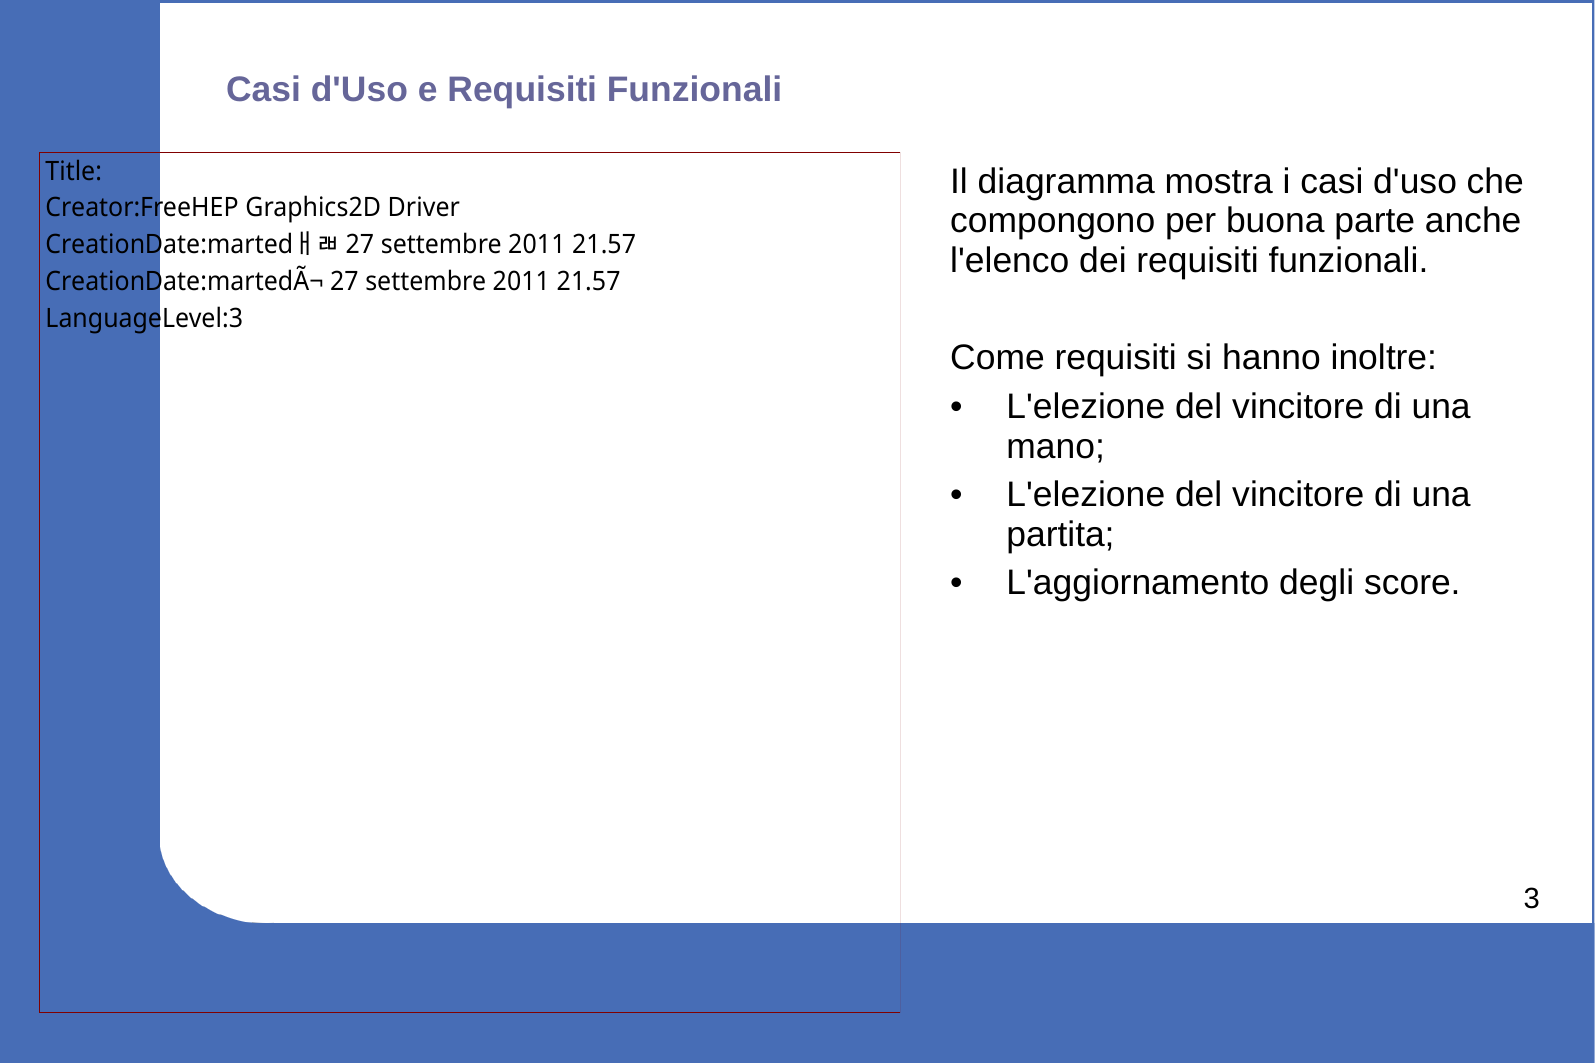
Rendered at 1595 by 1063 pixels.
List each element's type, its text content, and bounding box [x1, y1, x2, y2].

title Casi d'Uso e Requisiti Funzionali [226, 23, 1538, 155]
picture [0, 0, 1595, 1063]
list Il diagramma mostra i casi d'uso che compongono per buona parte anche l'elenco dei requisiti funzionali. Come requisiti si hanno inoltre: L'elezione del vincitore di una mano; L'elezione del vincitore di una partita; L'aggiornamento degli score. [897, 160, 1538, 863]
